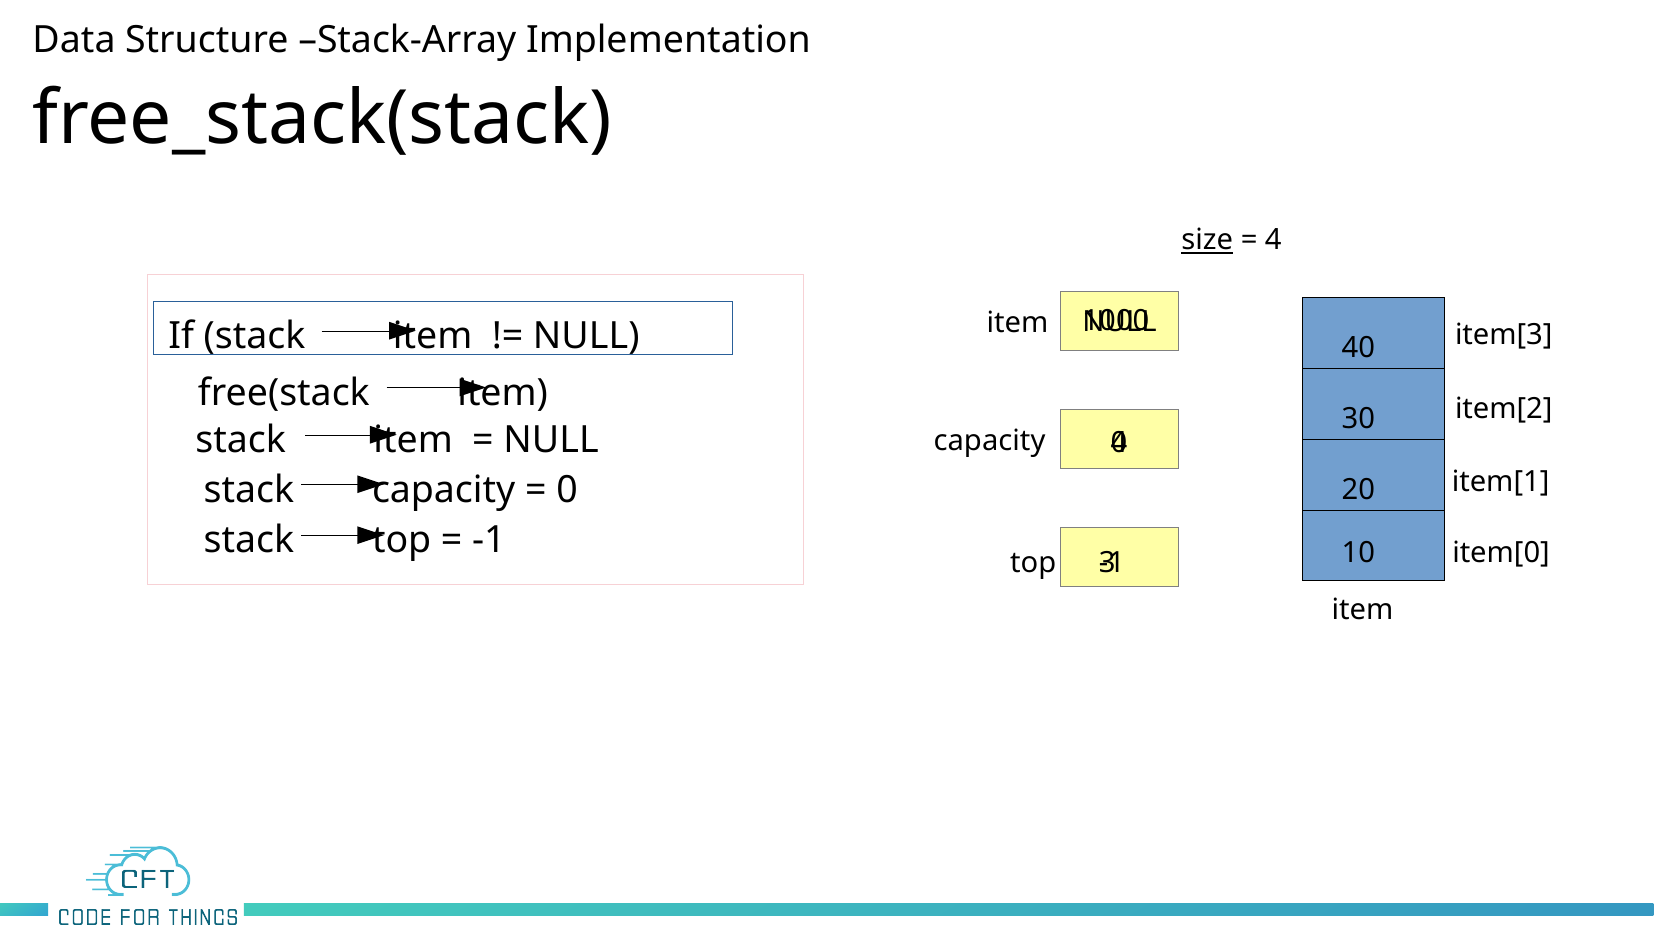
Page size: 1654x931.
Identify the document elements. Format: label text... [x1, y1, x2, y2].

title Data Structure –Stack-Array Implementation free_stack(stack) [32, 12, 1536, 166]
text_box stack top = -1 [189, 505, 569, 564]
text_box size = 4 [1166, 211, 1362, 268]
text_box capacity [918, 411, 1085, 469]
text_box 10 [1326, 524, 1427, 574]
text_box item [1316, 581, 1418, 631]
text_box [1060, 409, 1179, 469]
text_box 1000 [1060, 291, 1179, 349]
text_box top [995, 533, 1102, 591]
text_box free(stack item) [183, 357, 851, 417]
text_box item[2] [1445, 389, 1583, 464]
text_box -1 [1084, 533, 1167, 583]
text_box stack capacity = 0 [189, 454, 652, 514]
text_box [1060, 527, 1179, 587]
text_box item[0] [1437, 537, 1580, 608]
text_box NULL [1060, 293, 1191, 353]
text_box item[1] [1445, 464, 1580, 537]
text_box 20 [1326, 460, 1427, 510]
picture [59, 846, 237, 925]
text_box [1302, 297, 1445, 581]
text_box stack item = NULL [141, 405, 756, 464]
text_box 0 [1095, 413, 1155, 463]
text_box item[3] [1445, 305, 1583, 389]
text_box If (stack item != NULL) [153, 301, 786, 404]
text_box [147, 274, 804, 405]
text_box [147, 417, 804, 585]
text_box 40 [1326, 318, 1413, 368]
text_box 30 [1326, 389, 1427, 439]
text_box item [971, 293, 1060, 343]
